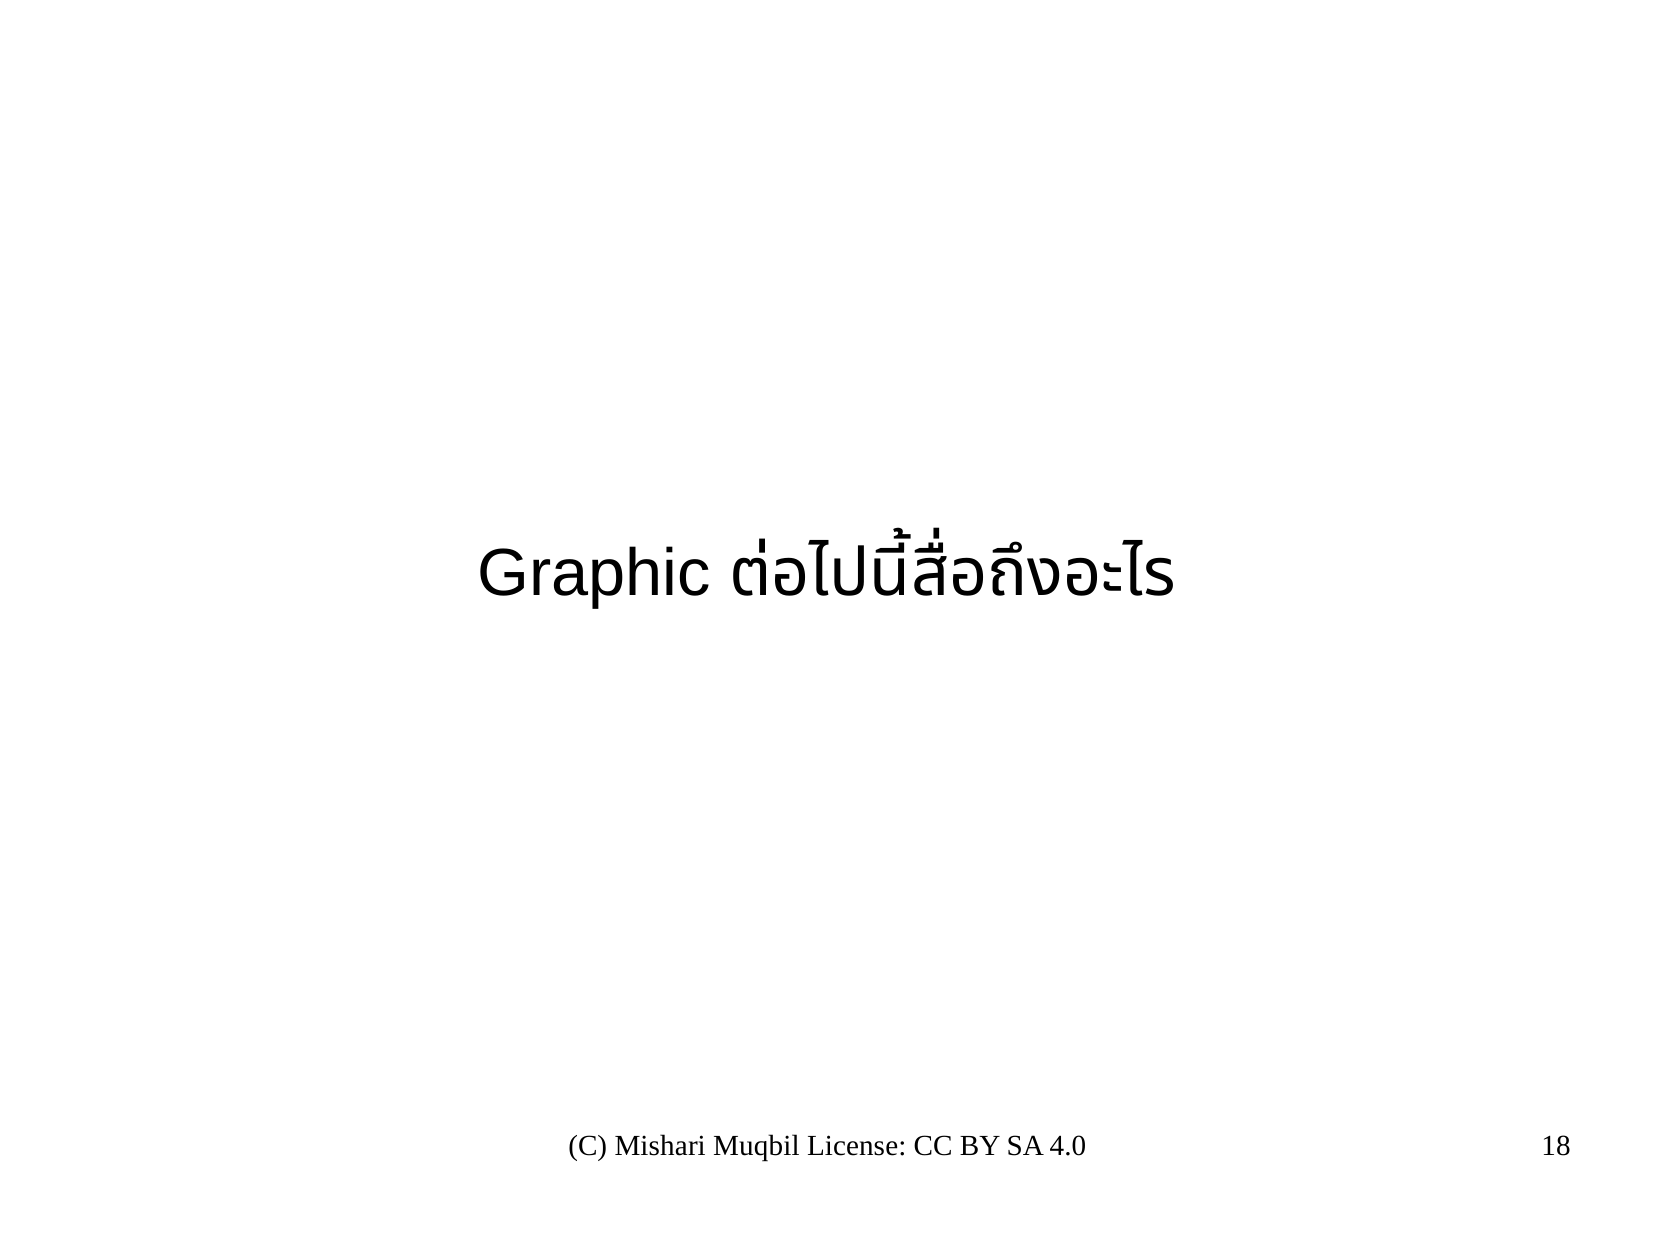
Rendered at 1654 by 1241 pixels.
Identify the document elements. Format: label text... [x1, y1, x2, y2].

subtitle Graphic ต่อไปนี้สื่อถึงอะไร [82, 49, 1571, 1109]
